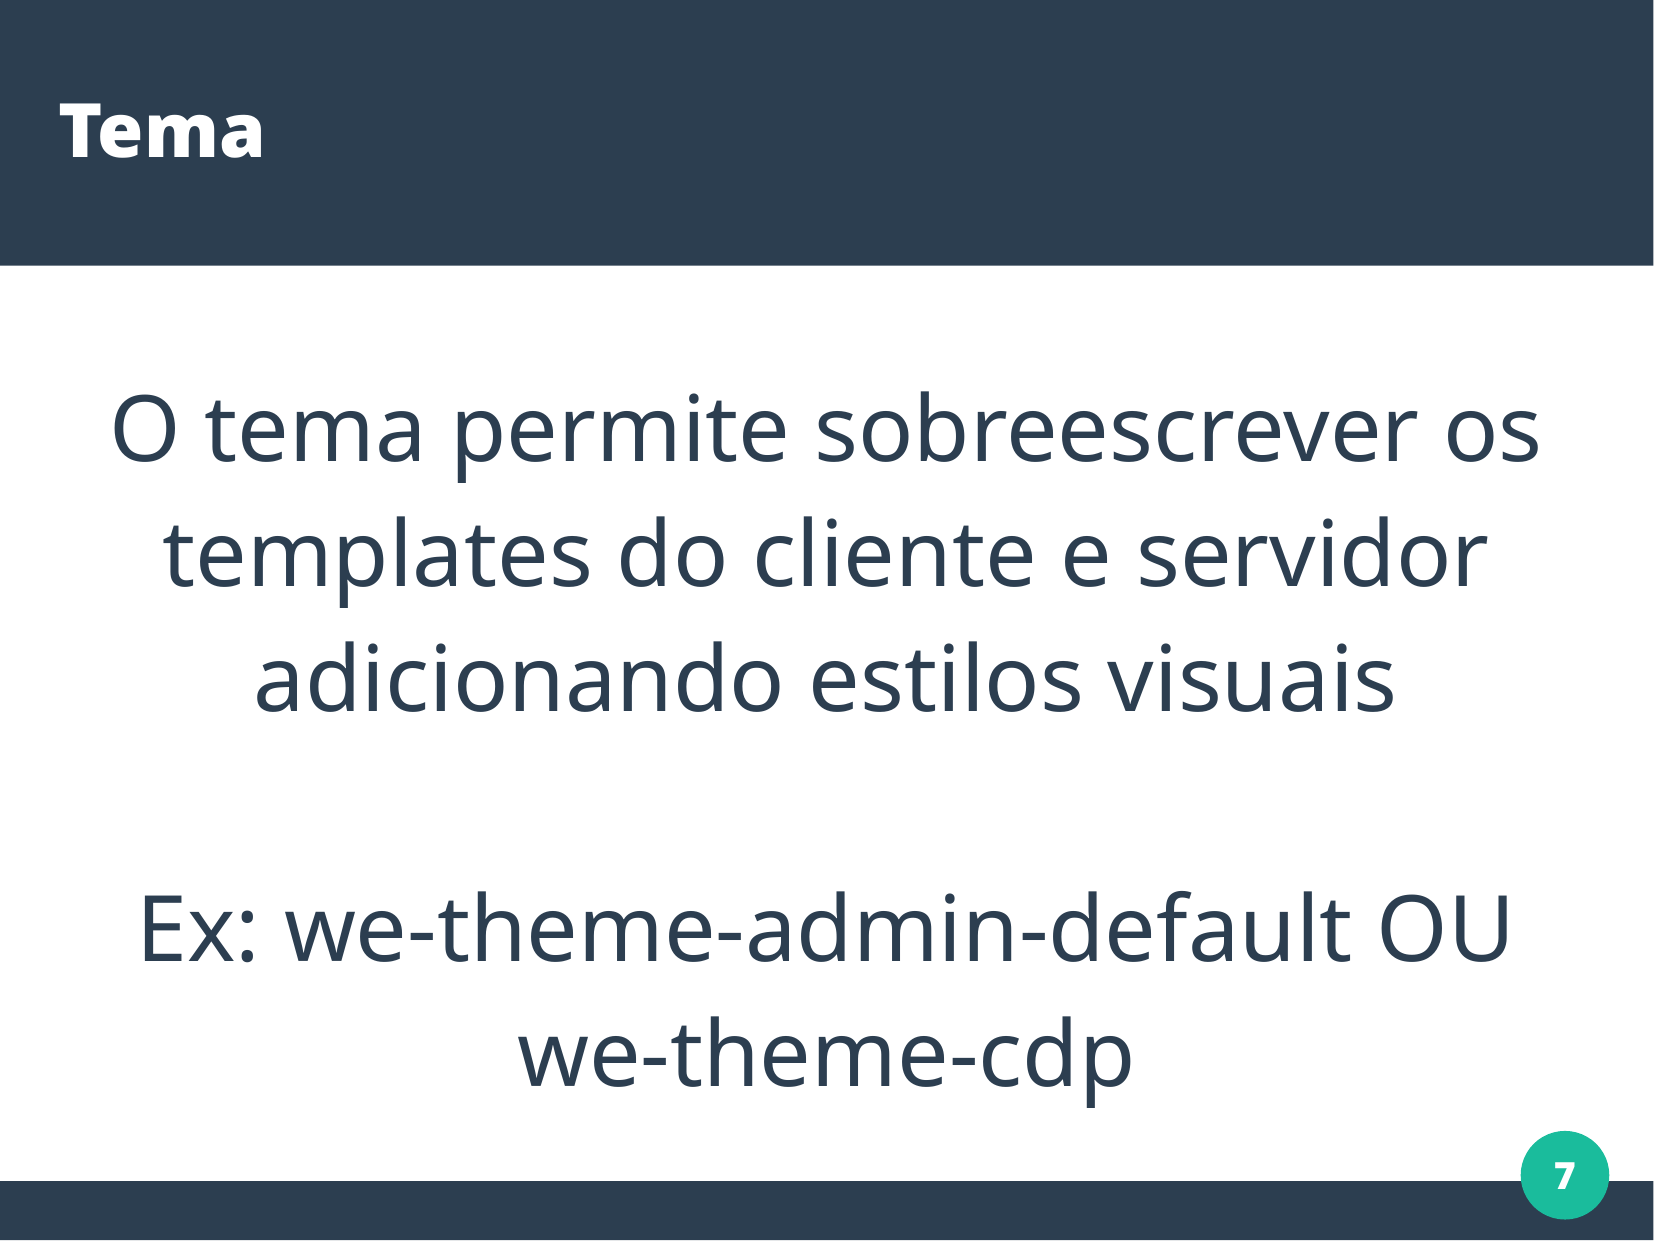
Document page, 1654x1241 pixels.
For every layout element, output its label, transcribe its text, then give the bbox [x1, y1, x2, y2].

subtitle O tema permite sobreescrever os templates do cliente e servidor adicionando estilos visuais Ex: we-theme-admin-default OU we-theme-cdp [59, 324, 1595, 1152]
title Tema [59, 49, 1595, 207]
